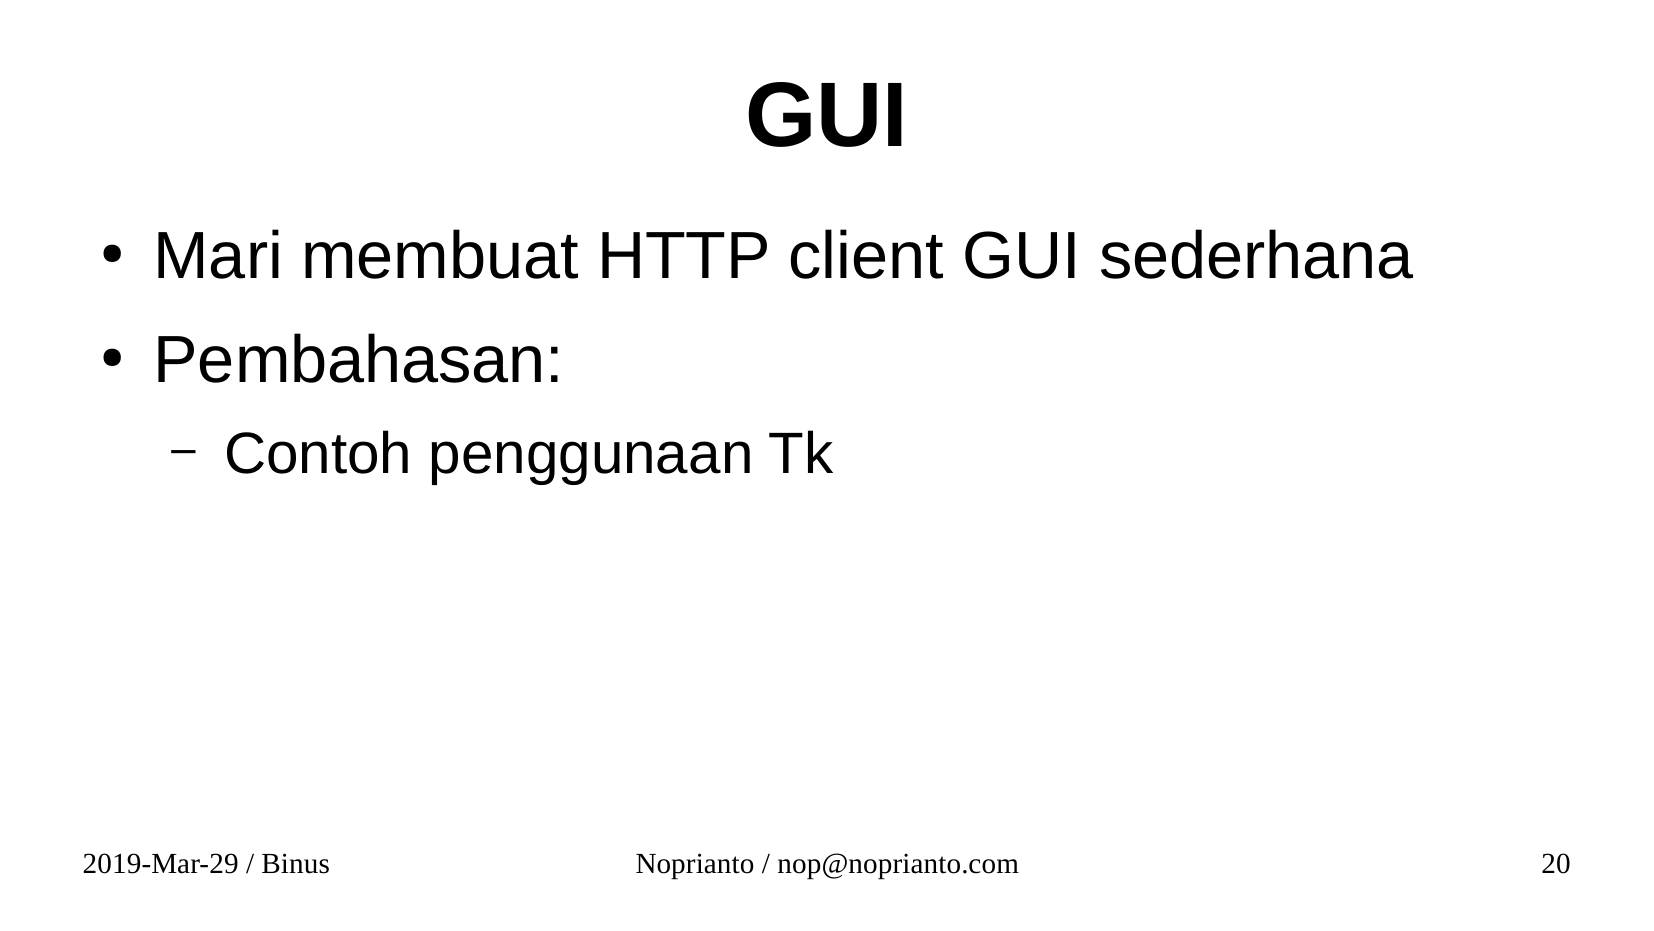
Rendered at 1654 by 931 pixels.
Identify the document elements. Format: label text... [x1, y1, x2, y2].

list Mari membuat HTTP client GUI sederhana Pembahasan: Contoh penggunaan Tk [82, 217, 1571, 758]
title GUI [82, 37, 1571, 193]
